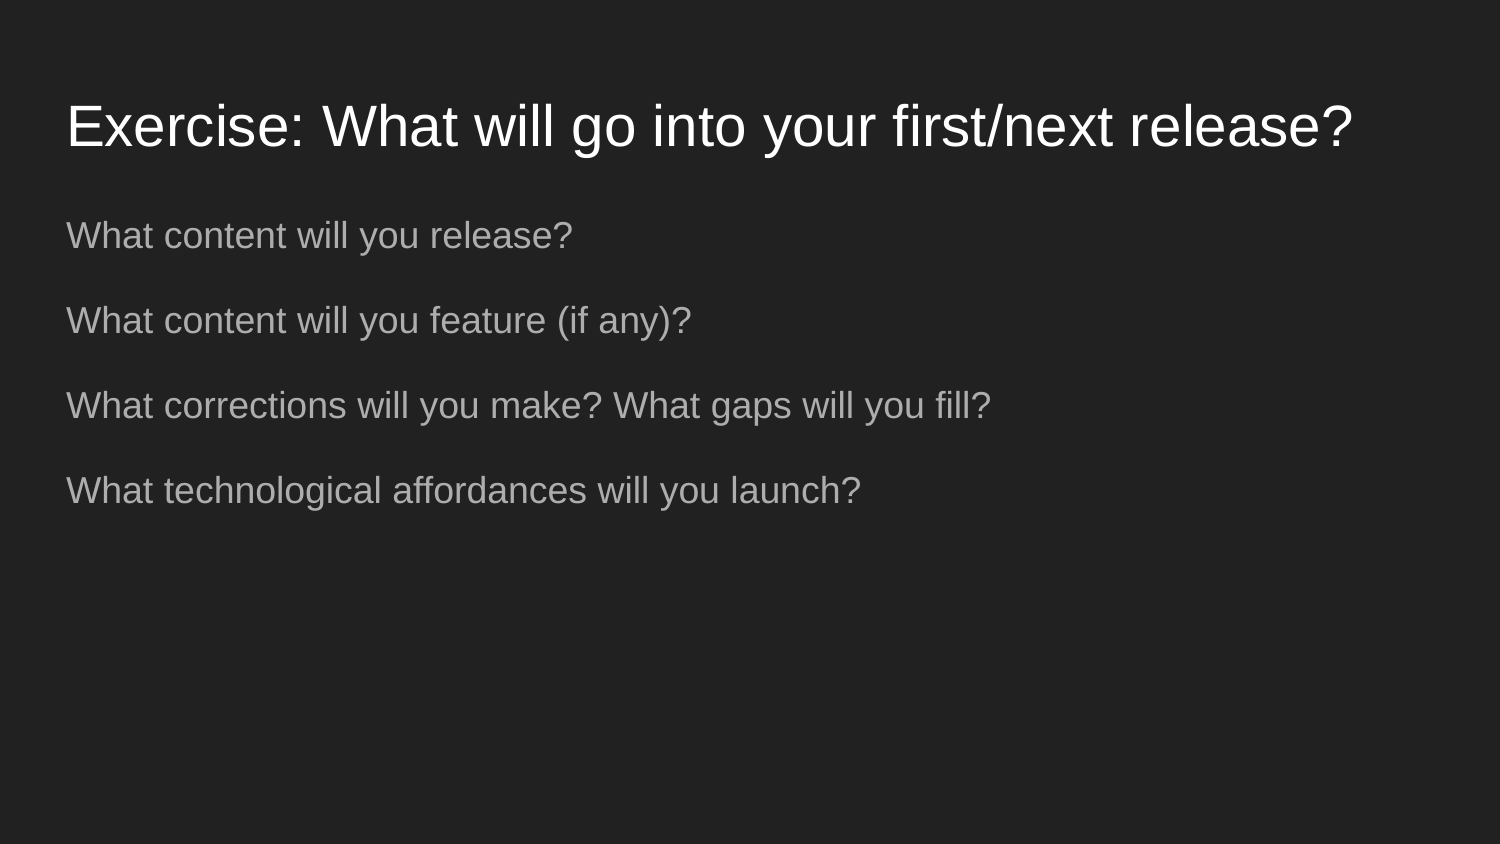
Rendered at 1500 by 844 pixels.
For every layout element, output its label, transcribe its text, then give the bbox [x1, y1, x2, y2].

title Exercise: What will go into your first/next release? [51, 72, 1449, 167]
list What content will you release? What content will you feature (if any)? What corrections will you make? What gaps will you fill? What technological affordances will you launch? [51, 189, 1449, 750]
